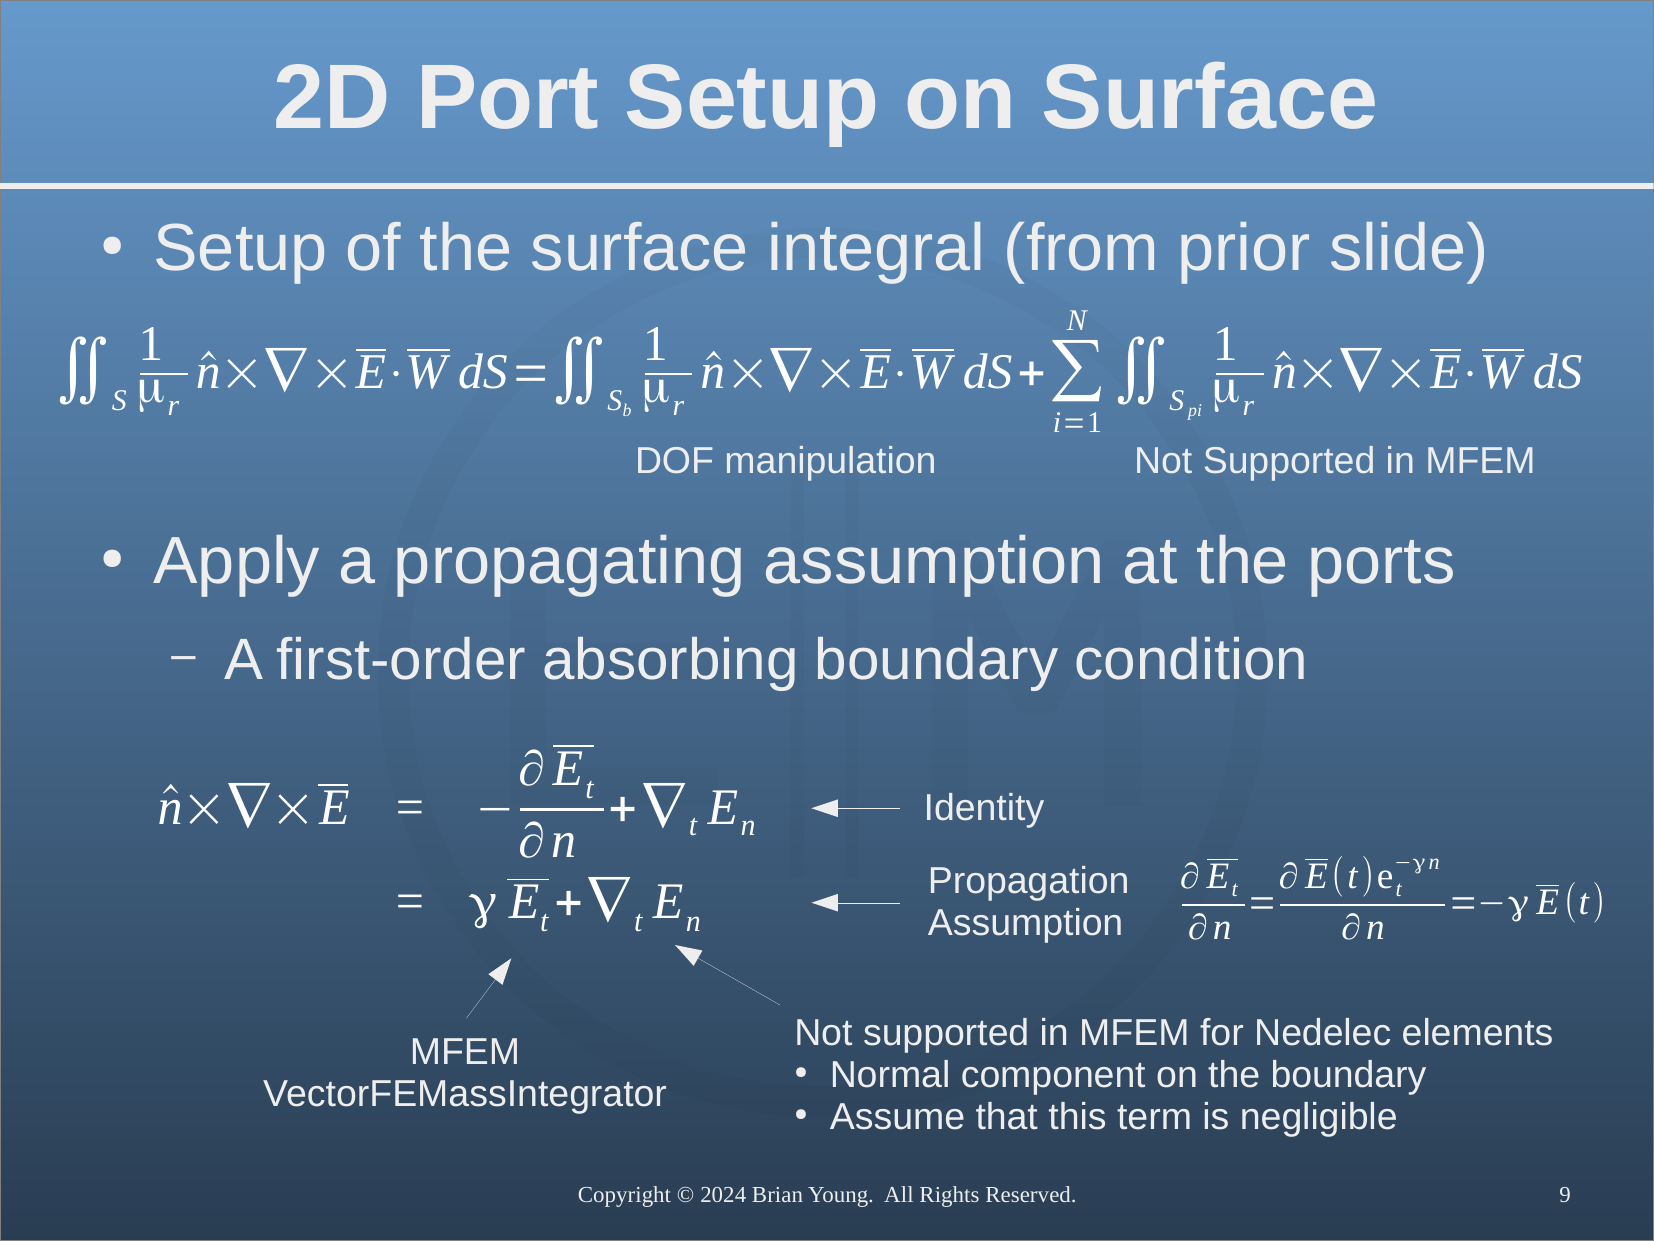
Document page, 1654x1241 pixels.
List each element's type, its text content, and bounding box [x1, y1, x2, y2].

chart [46, 304, 1591, 440]
chart [776, 618, 895, 678]
text_box Identity [913, 769, 1056, 845]
text_box Propagation Assumption [913, 864, 1173, 940]
title 2D Port Setup on Surface [82, 31, 1571, 163]
chart [1173, 849, 1612, 949]
list Setup of the surface integral (from prior slide) Apply a propagating assumption at the ports A first-order absorbing boundary condition [82, 210, 1571, 304]
chart [149, 740, 760, 933]
list Setup of the surface integral (from prior slide) Apply a propagating assumption at the ports A first-order absorbing boundary condition [82, 440, 1571, 1156]
text_box DOF manipulation [560, 440, 1011, 499]
text_box Not Supported in MFEM [1110, 440, 1561, 499]
text_box MFEM VectorFEMassIntegrator [240, 1035, 691, 1111]
text_box Not supported in MFEM for Nedelec elements Normal component on the boundary Assume that this term is negligible [779, 984, 1485, 1165]
